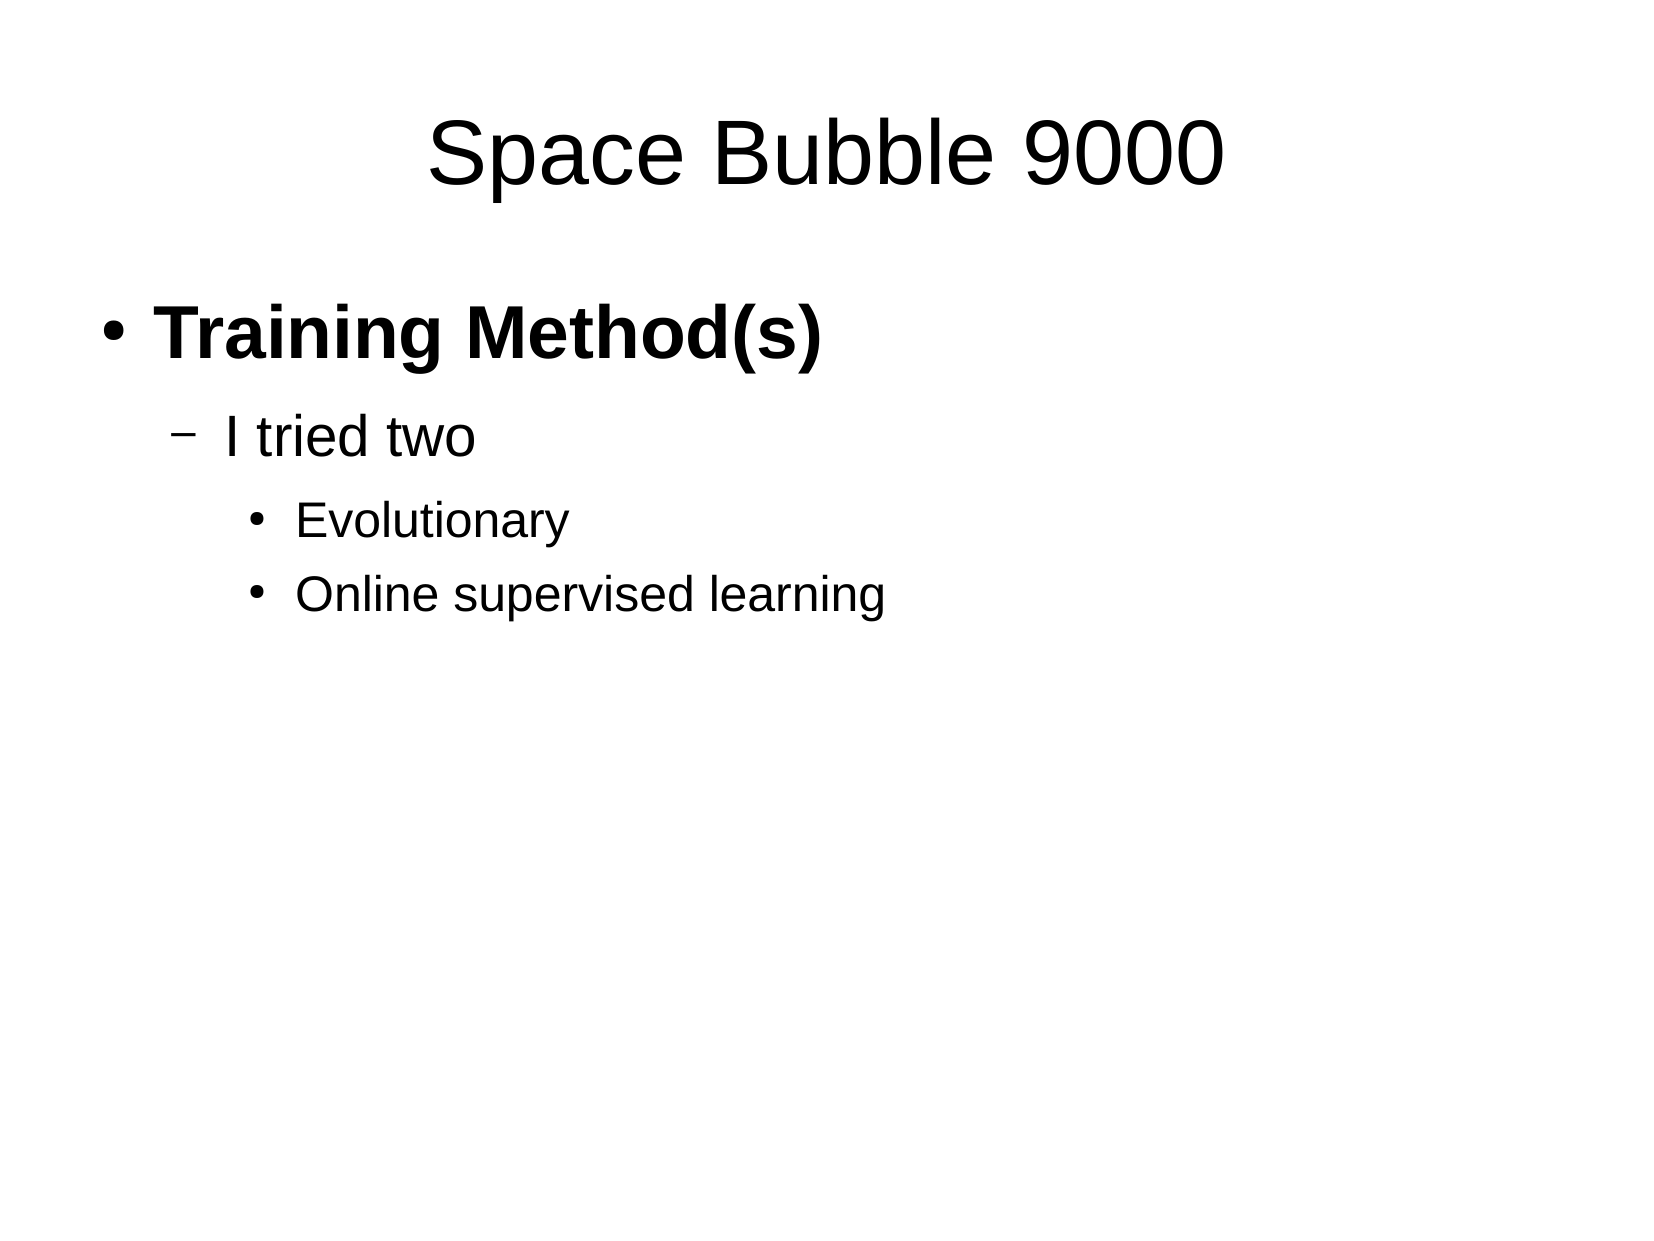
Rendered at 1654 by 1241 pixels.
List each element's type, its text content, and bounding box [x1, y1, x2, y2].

title Space Bubble 9000 [82, 49, 1571, 257]
list Training Method(s) I tried two Evolutionary Online supervised learning [82, 290, 1571, 1010]
